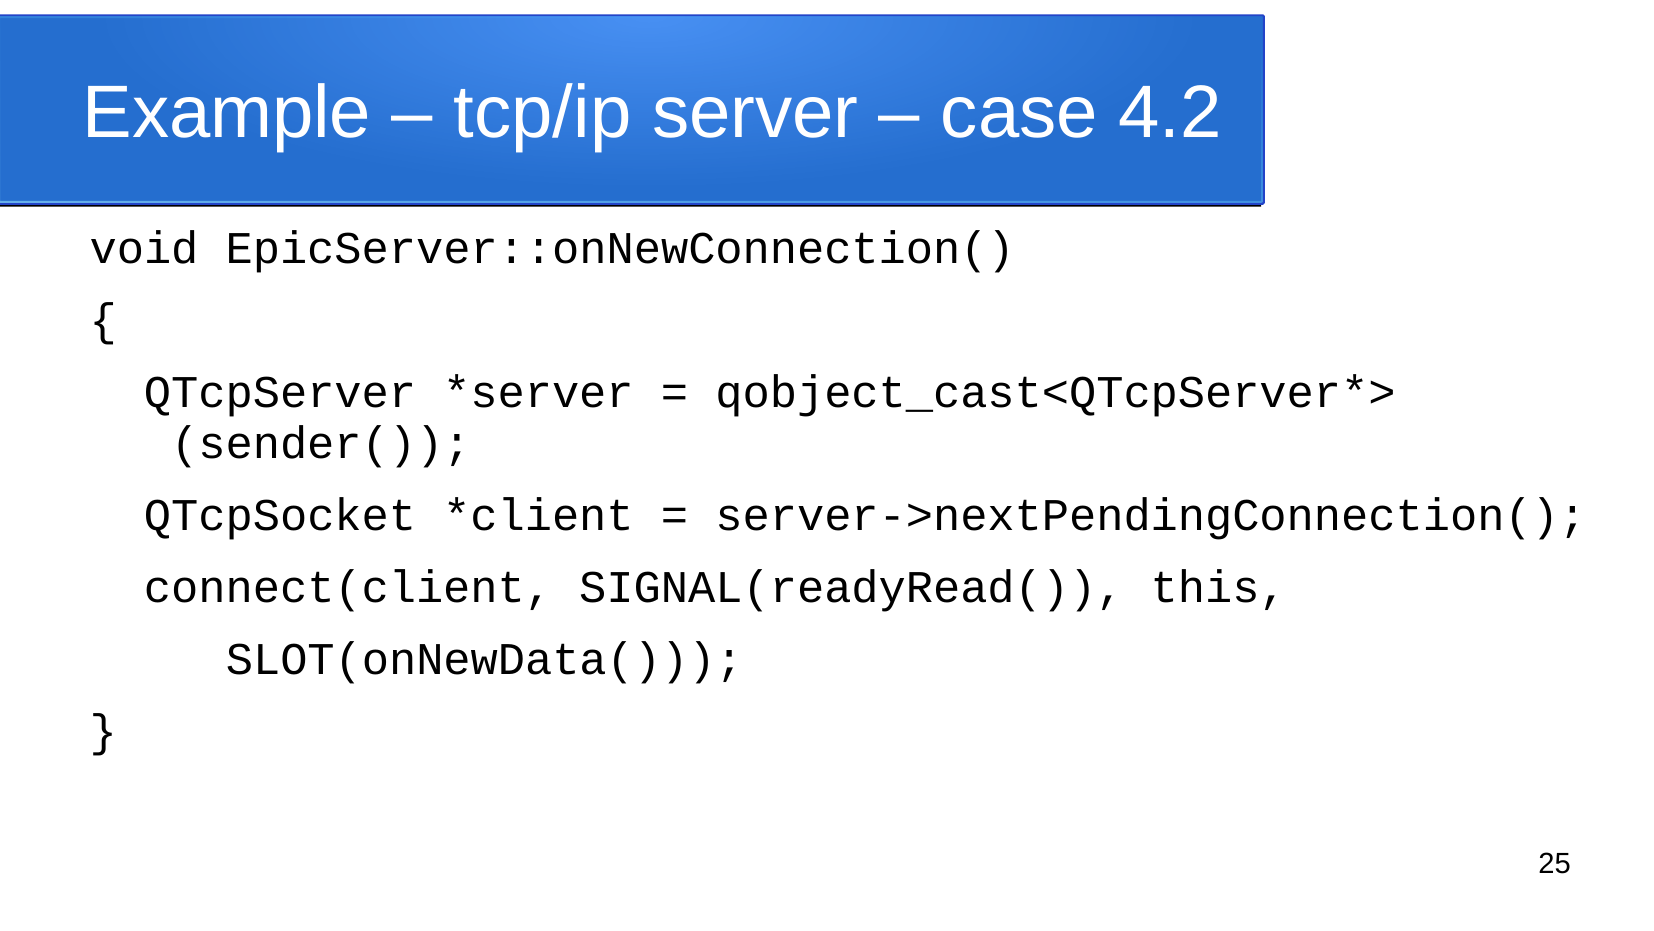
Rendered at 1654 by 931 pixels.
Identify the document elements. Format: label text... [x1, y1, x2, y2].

list void EpicServer::onNewConnection() { QTcpServer *server = qobject_cast<QTcpServer*> (sender()); QTcpSocket *client = server->nextPendingConnection(); connect(client, SIGNAL(readyRead()), this, SLOT(onNewData())); } [30, 225, 1621, 766]
title Example – tcp/ip server – case 4.2 [82, 35, 1235, 189]
